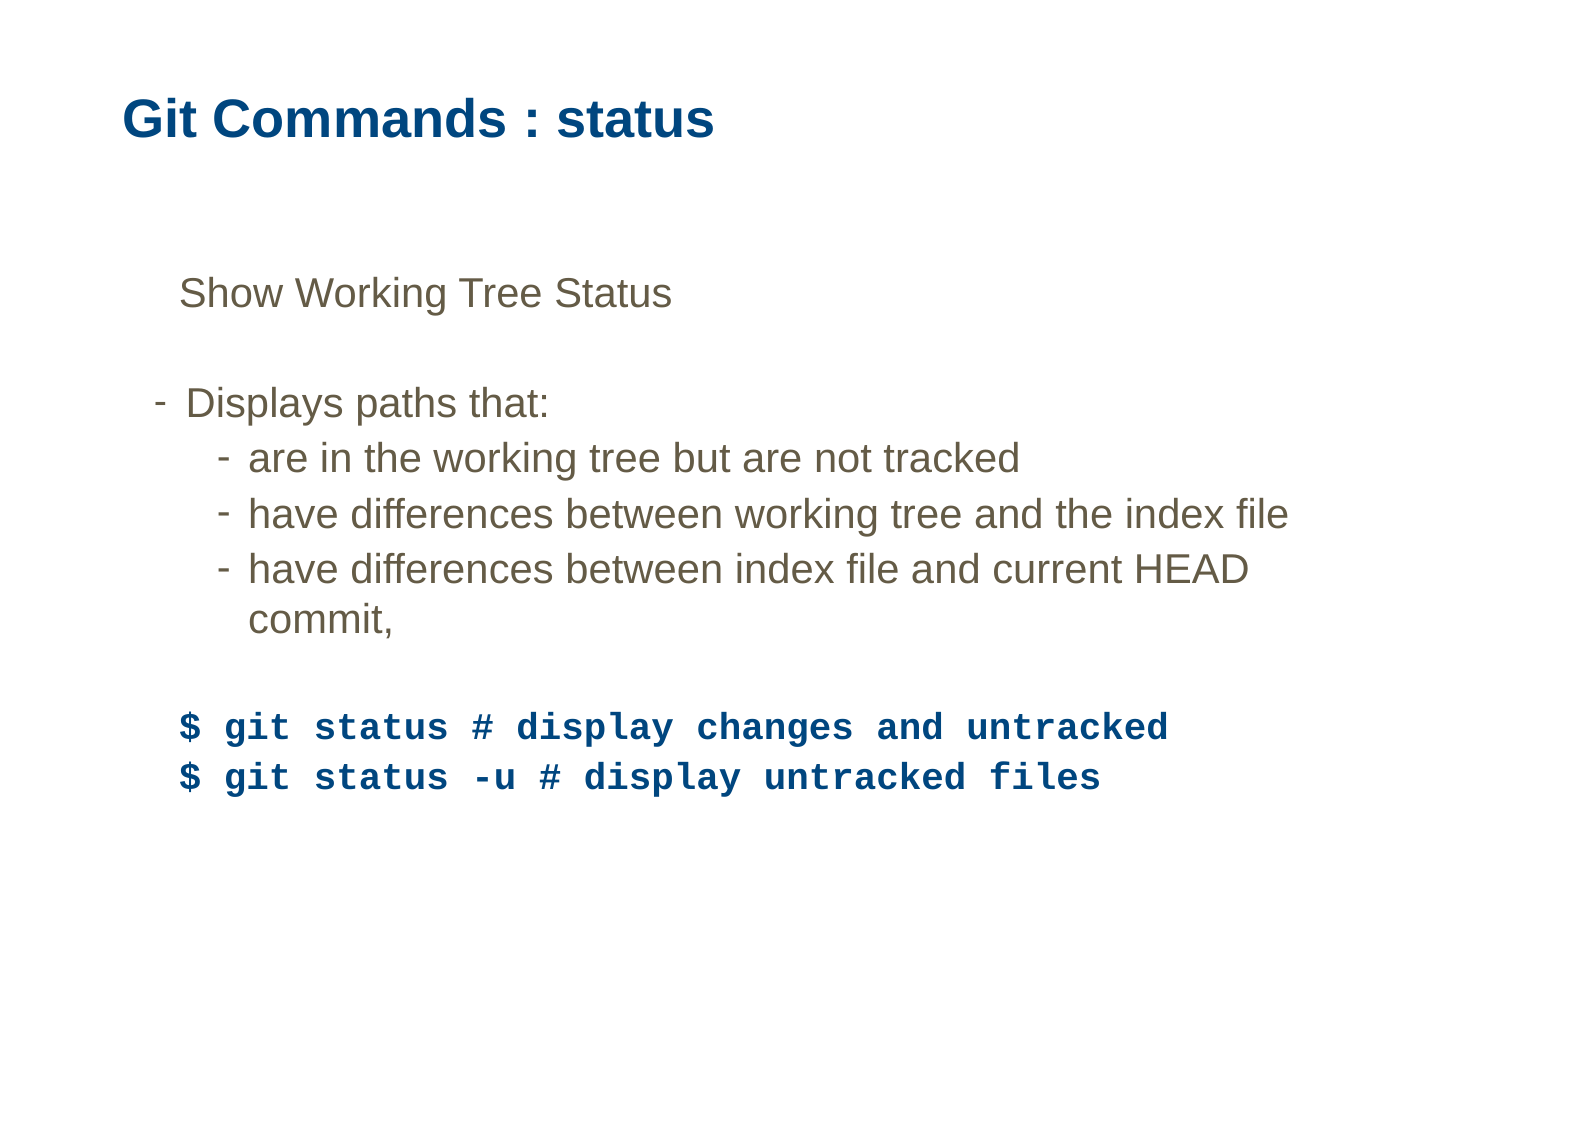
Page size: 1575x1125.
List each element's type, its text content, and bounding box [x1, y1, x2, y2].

title Git Commands : status [122, 76, 1541, 157]
list Show Working Tree Status Displays paths that: are in the working tree but are not tracked have differences between working tree and the index file have differences between index file and current HEAD commit, $ git status # display changes and untracked $ git status -u # display untracked files [122, 265, 1398, 941]
